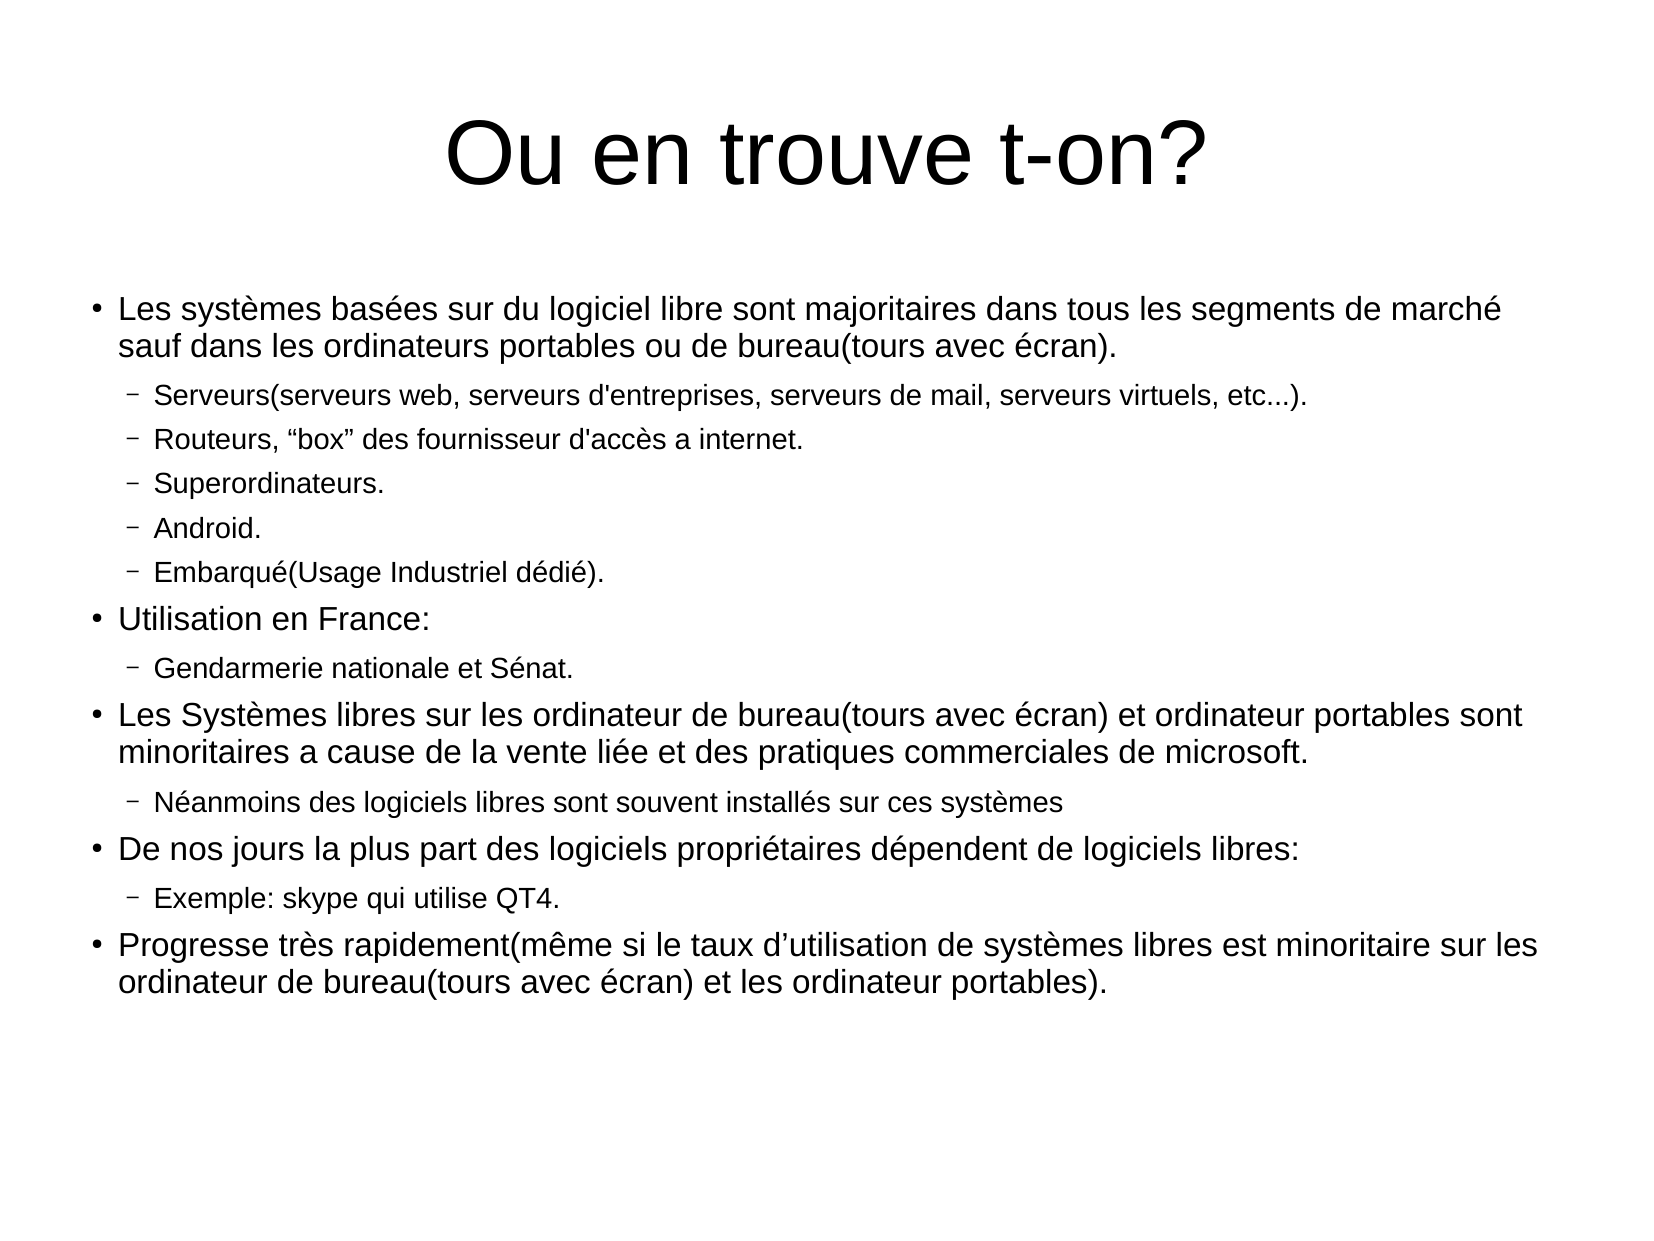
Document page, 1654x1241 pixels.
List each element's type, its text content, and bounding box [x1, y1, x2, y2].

list Les systèmes basées sur du logiciel libre sont majoritaires dans tous les segments de marché sauf dans les ordinateurs portables ou de bureau(tours avec écran). Serveurs(serveurs web, serveurs d'entreprises, serveurs de mail, serveurs virtuels, etc...). Routeurs, “box” des fournisseur d'accès a internet. Superordinateurs. Android. Embarqué(Usage Industriel dédié). Utilisation en France: Gendarmerie nationale et Sénat. Les Systèmes libres sur les ordinateur de bureau(tours avec écran) et ordinateur portables sont minoritaires a cause de la vente liée et des pratiques commerciales de microsoft. Néanmoins des logiciels libres sont souvent installés sur ces systèmes De nos jours la plus part des logiciels propriétaires dépendent de logiciels libres: Exemple: skype qui utilise QT4. Progresse très rapidement(même si le taux d’utilisation de systèmes libres est minoritaire sur les ordinateur de bureau(tours avec écran) et les ordinateur portables). [82, 290, 1571, 1010]
title Ou en trouve t-on? [82, 49, 1571, 257]
